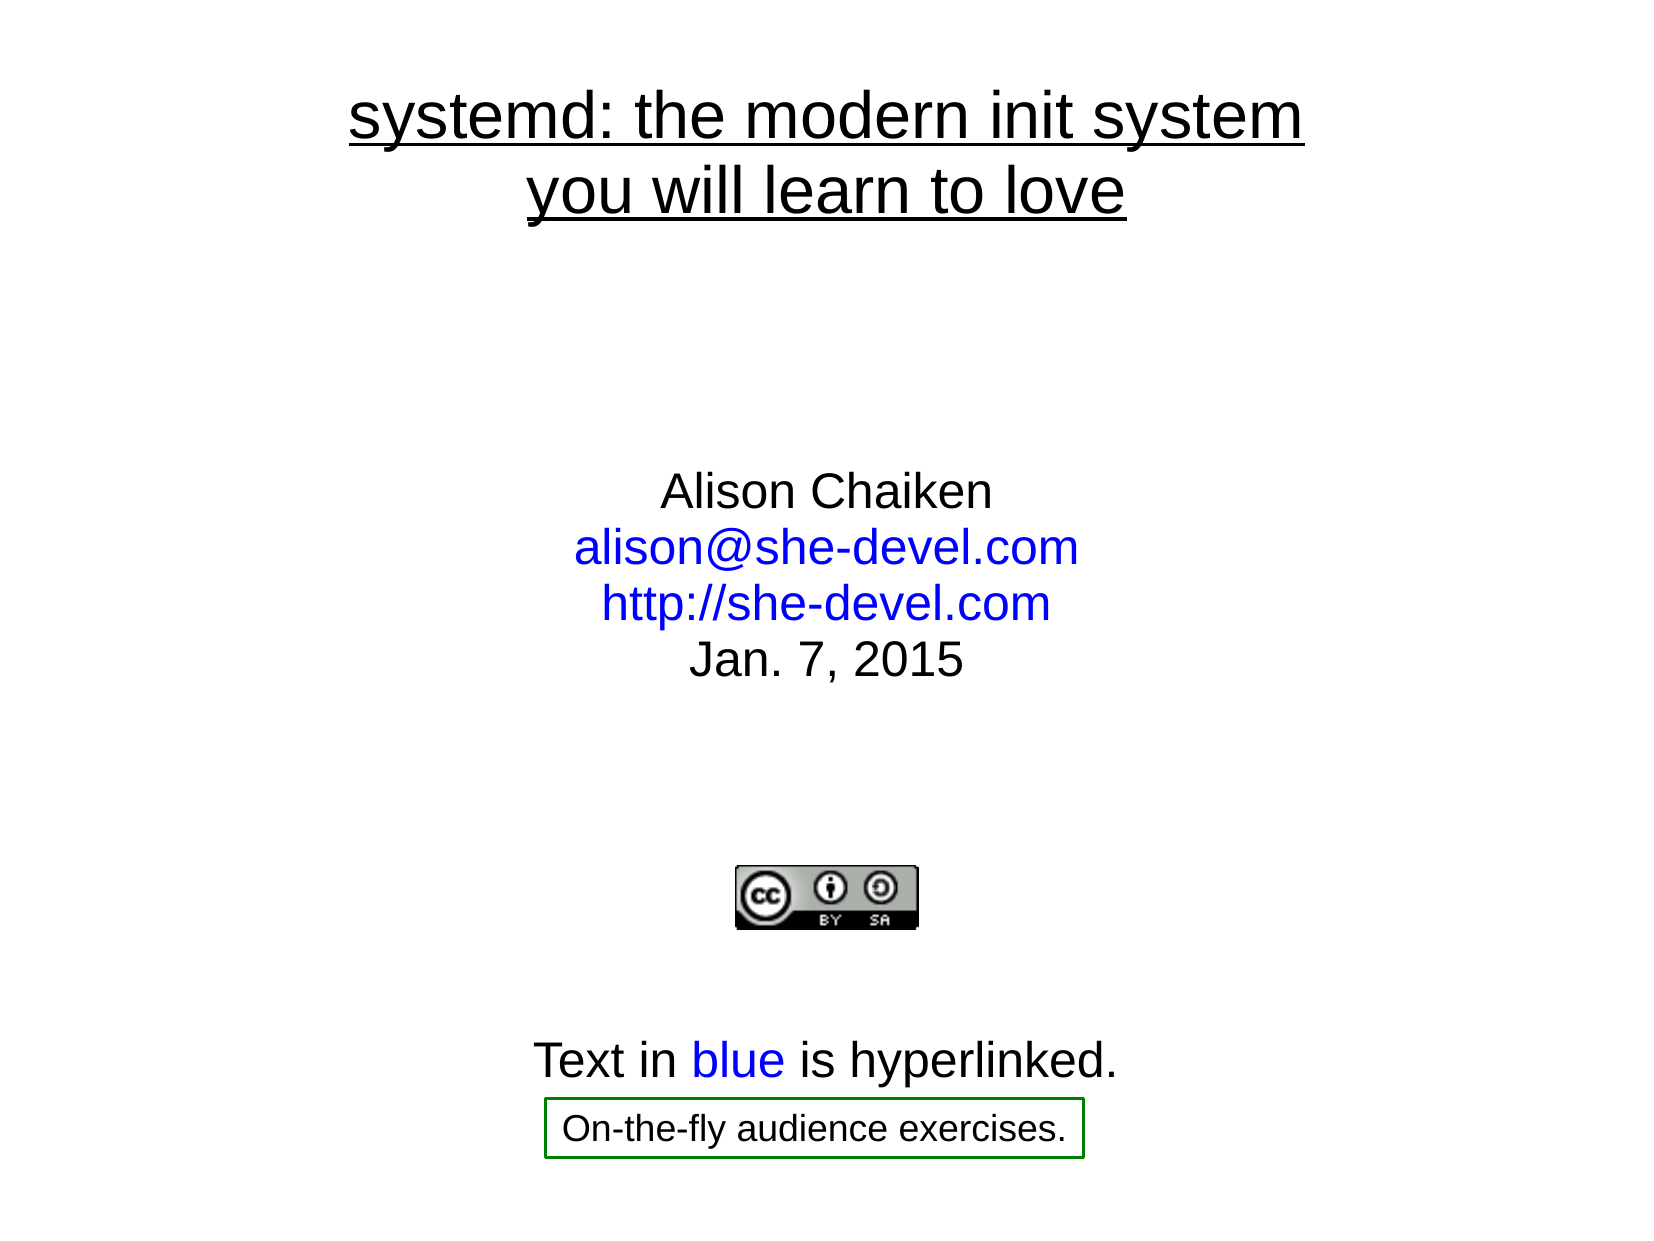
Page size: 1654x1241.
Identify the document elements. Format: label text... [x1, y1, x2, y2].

subtitle Alison Chaiken alison@she-devel.com http://she-devel.com Jan. 7, 2015 [82, 290, 1571, 1010]
title systemd: the modern init system you will learn to love [82, 49, 1571, 257]
text_box On-the-fly audience exercises. [545, 1098, 1083, 1158]
picture [735, 865, 919, 931]
text_box Text in blue is hyperlinked. [518, 1024, 1136, 1096]
